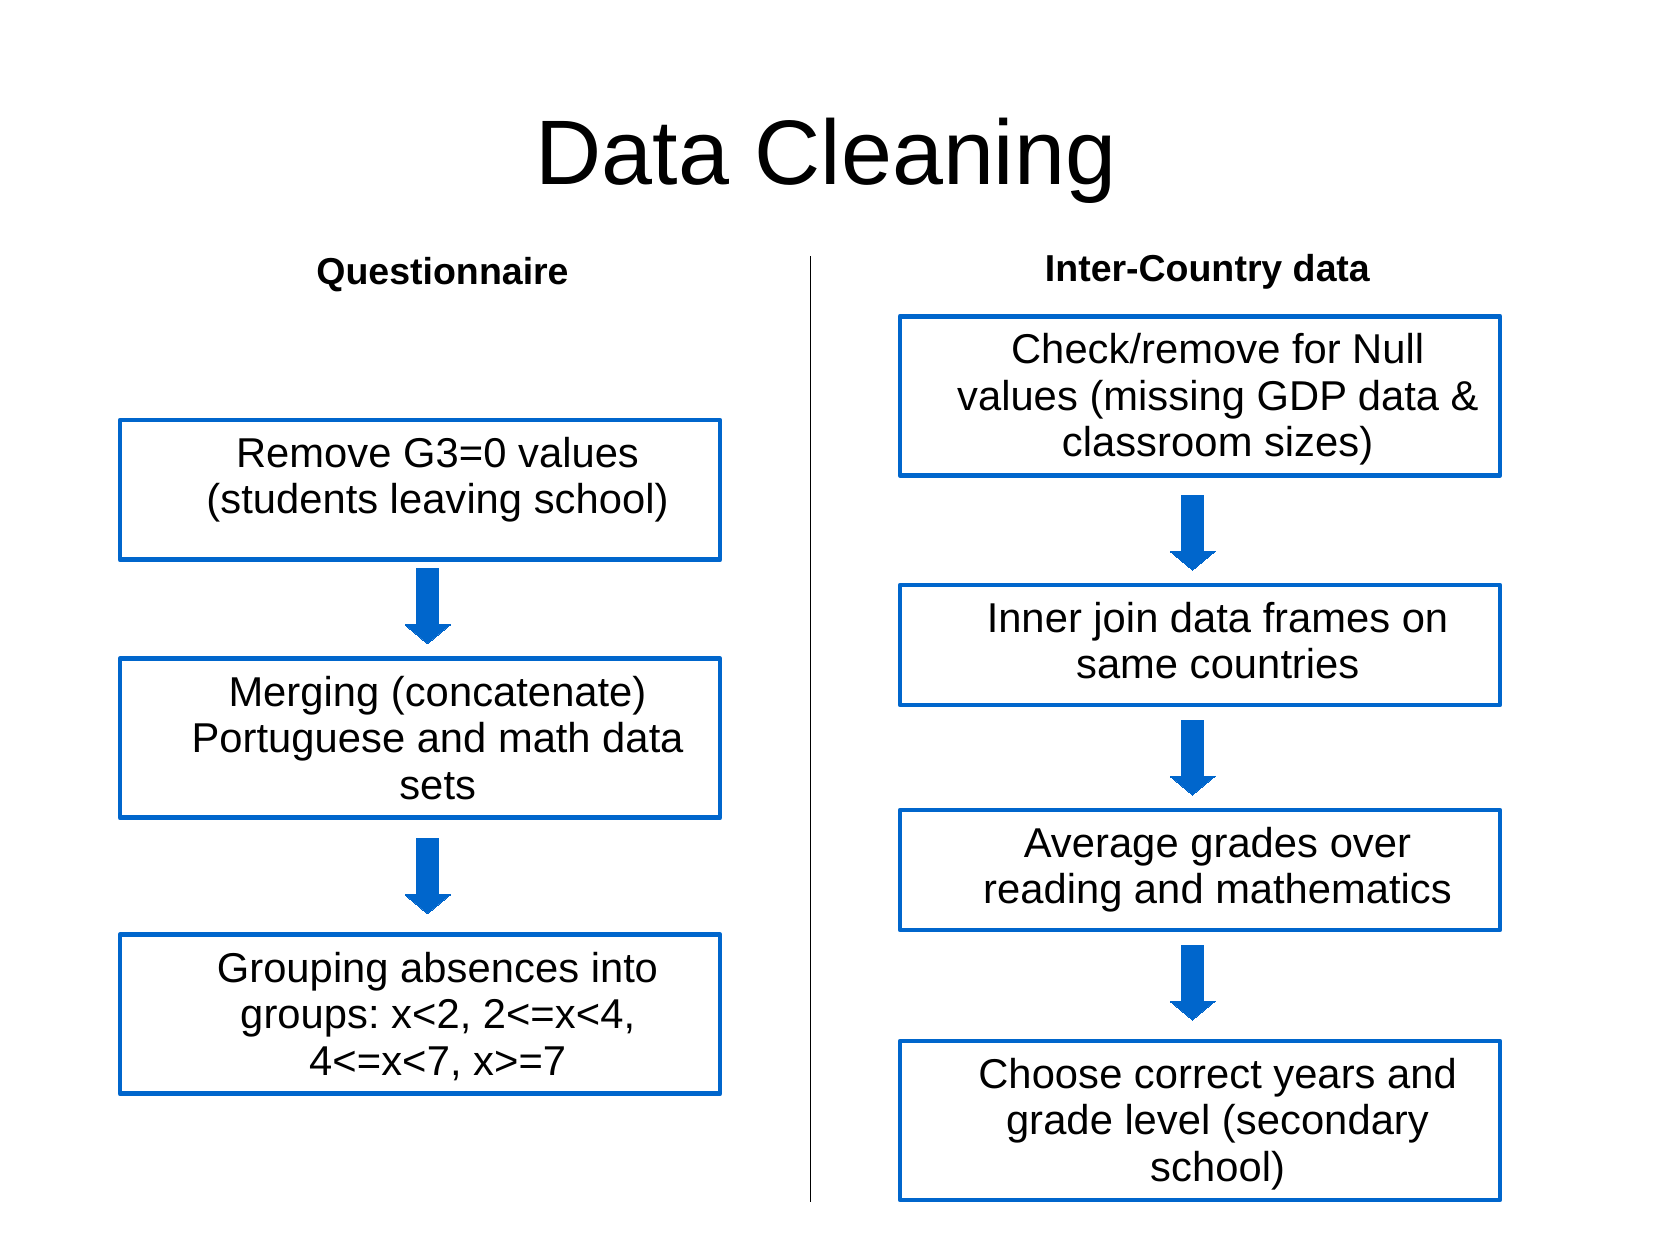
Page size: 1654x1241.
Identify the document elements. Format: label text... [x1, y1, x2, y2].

text_box [1170, 495, 1216, 571]
text_box [1170, 720, 1216, 796]
text_box Grouping absences into groups: x<2, 2<=x<4, 4<=x<7, x>=7 [120, 934, 721, 1094]
text_box [405, 838, 451, 914]
text_box Remove G3=0 values (students leaving school) [120, 420, 721, 560]
text_box [1170, 945, 1216, 1021]
text_box Choose correct years and grade level (secondary school) [900, 1041, 1501, 1201]
text_box Merging (concatenate) Portuguese and math data sets [120, 658, 721, 818]
text_box Inter-Country data [990, 240, 1426, 297]
text_box Inner join data frames on same countries [900, 585, 1501, 706]
title Data Cleaning [82, 49, 1571, 257]
text_box [405, 568, 451, 644]
text_box Questionnaire [225, 243, 661, 301]
text_box Average grades over reading and mathematics [900, 810, 1501, 931]
text_box Check/remove for Null values (missing GDP data & classroom sizes) [900, 316, 1501, 476]
